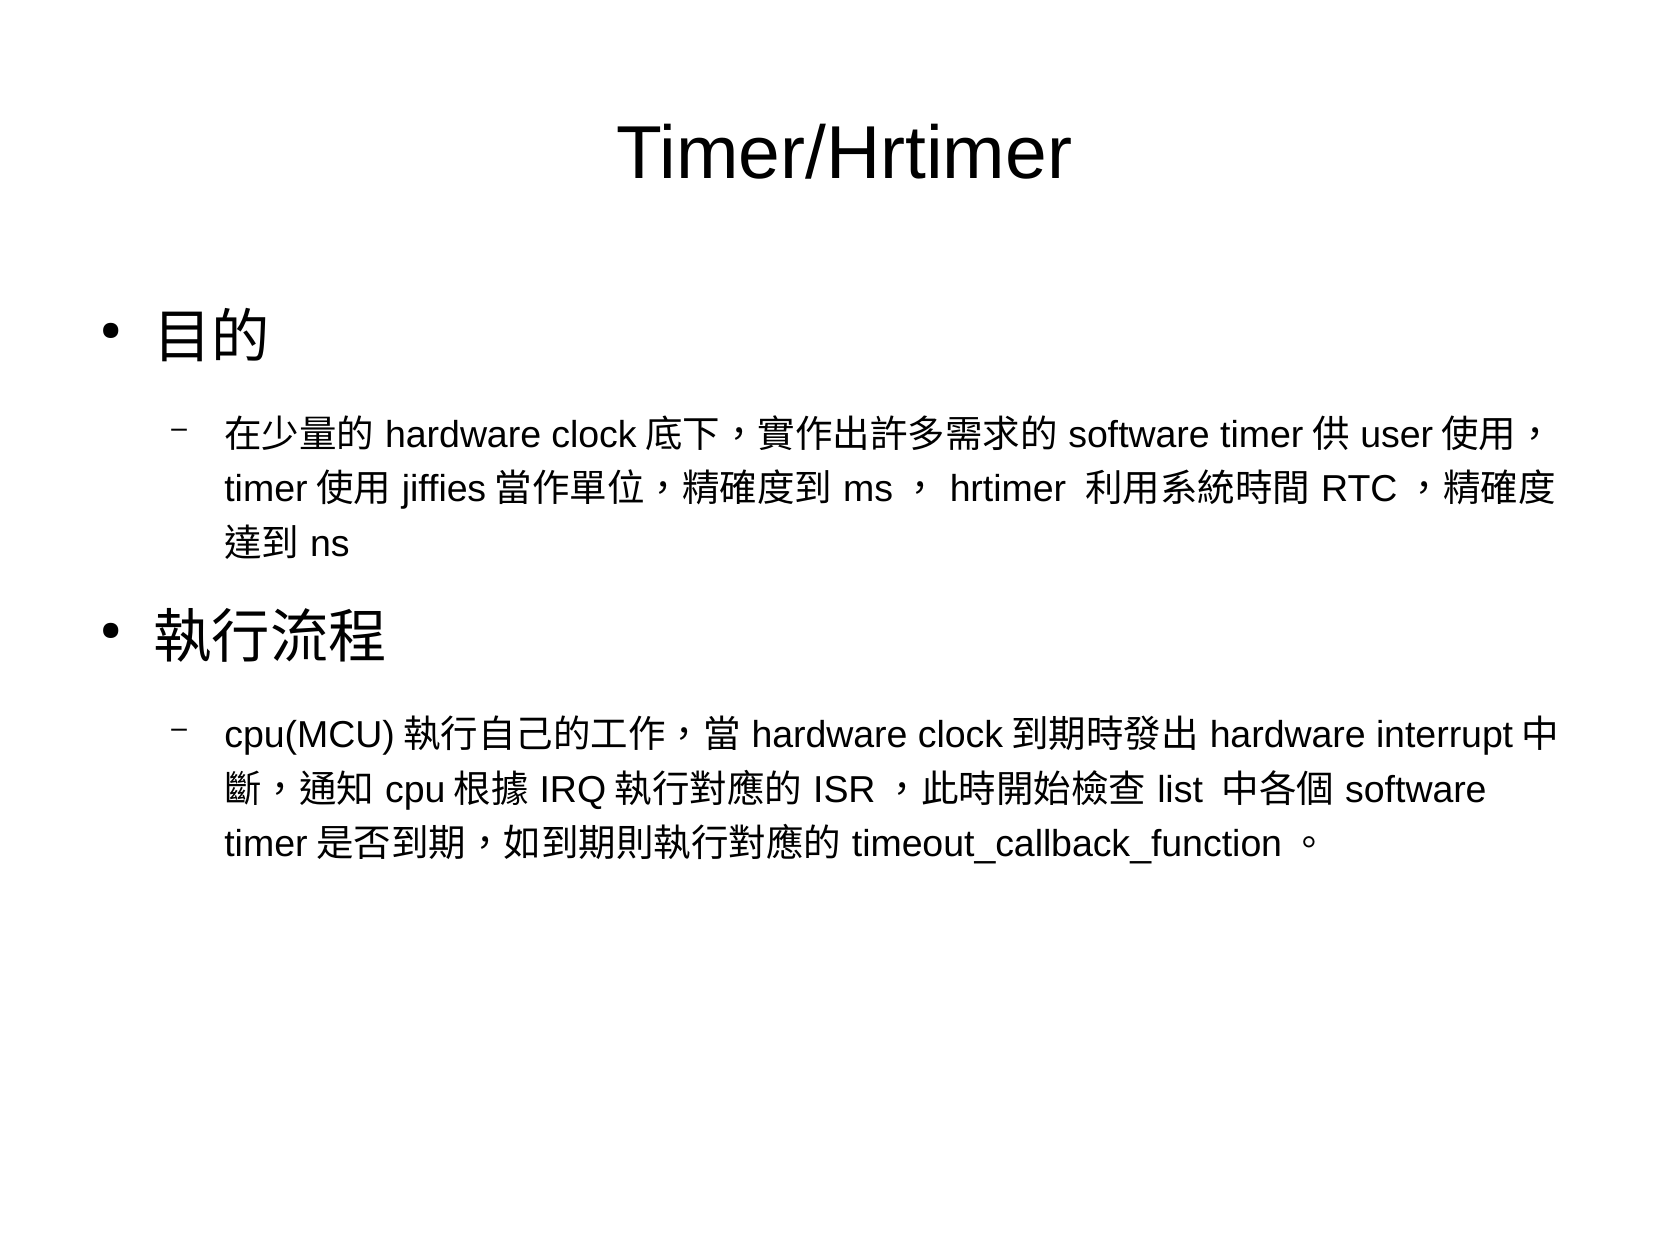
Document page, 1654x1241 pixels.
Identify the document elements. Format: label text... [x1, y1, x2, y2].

list 目的 在少量的hardware clock底下，實作出許多需求的software timer供user使用，timer使用jiffies當作單位，精確度到ms，hrtimer 利用系統時間RTC，精確度達到ns 執行流程 cpu(MCU)執行自己的工作，當hardware clock到期時發出hardware interrupt中斷，通知cpu根據IRQ執行對應的ISR，此時開始檢查list 中各個software timer是否到期，如到期則執行對應的timeout_callback_function。 [82, 290, 1571, 1010]
title Timer/Hrtimer [82, 49, 1571, 257]
